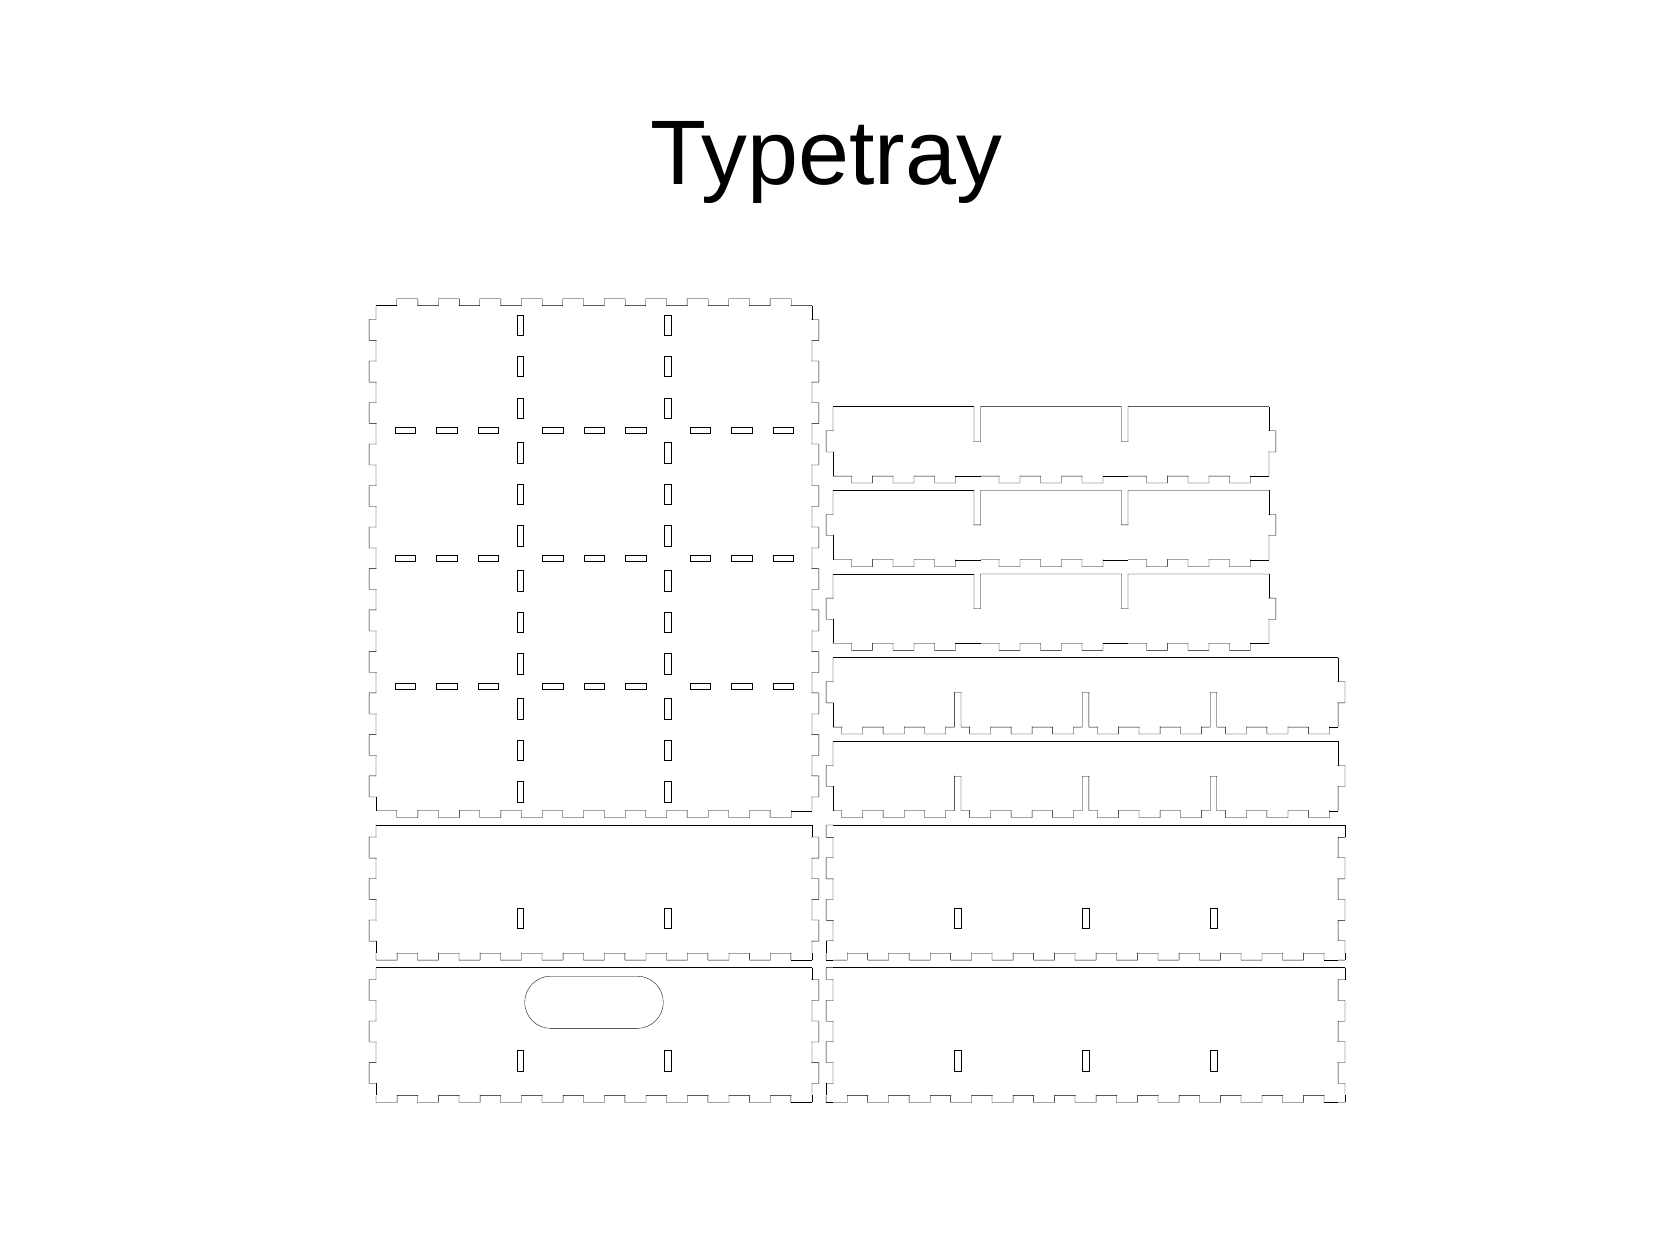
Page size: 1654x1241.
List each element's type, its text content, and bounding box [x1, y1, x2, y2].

title Typetray [82, 49, 1571, 257]
picture [358, 240, 1386, 1114]
